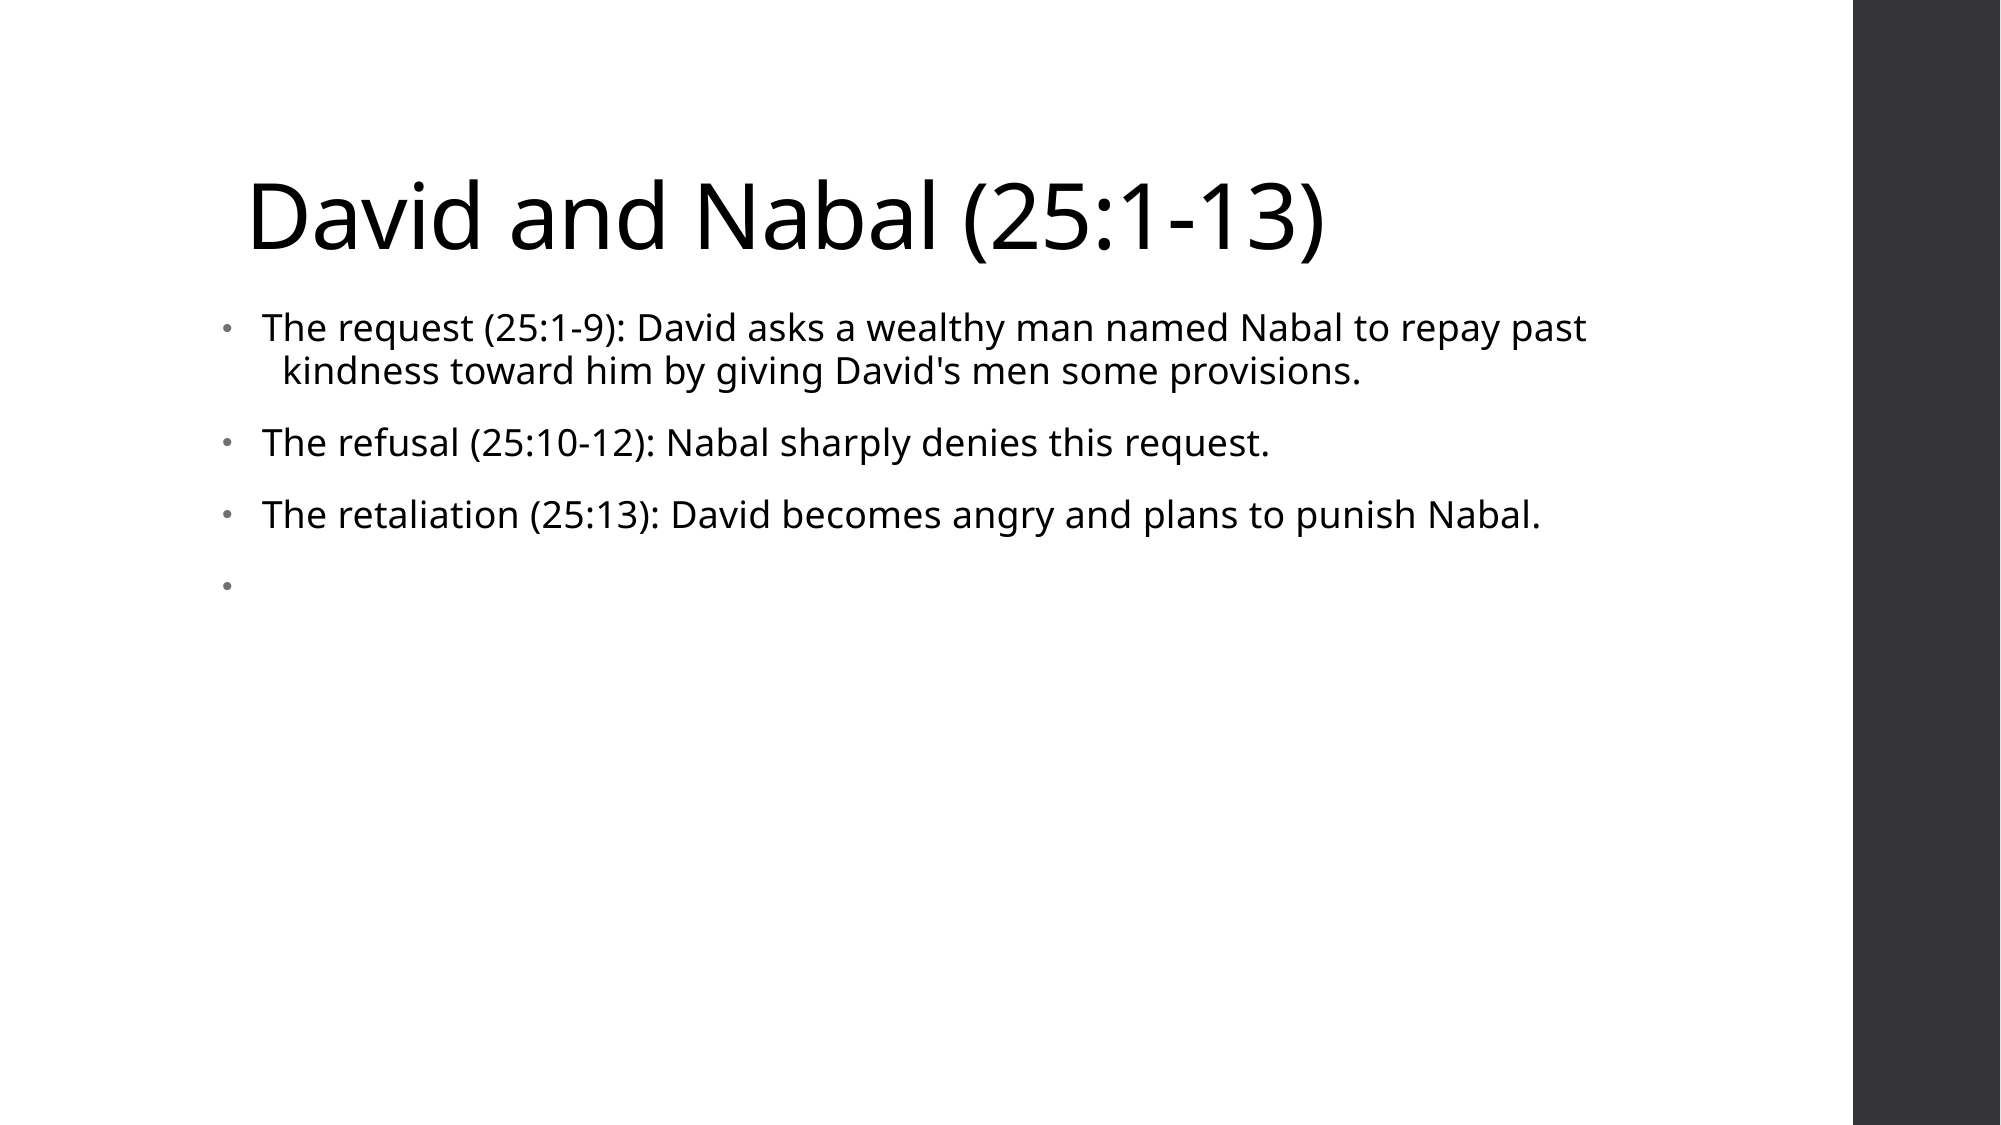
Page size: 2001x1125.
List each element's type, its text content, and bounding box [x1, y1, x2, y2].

title David and Nabal (25:1-13) [206, 60, 1797, 278]
list The request (25:1-9): David asks a wealthy man named Nabal to repay past kindness toward him by giving David's men some provisions. The refusal (25:10-12): Nabal sharply denies this request. The retaliation (25:13): David becomes angry and plans to punish Nabal. [206, 299, 1617, 1014]
